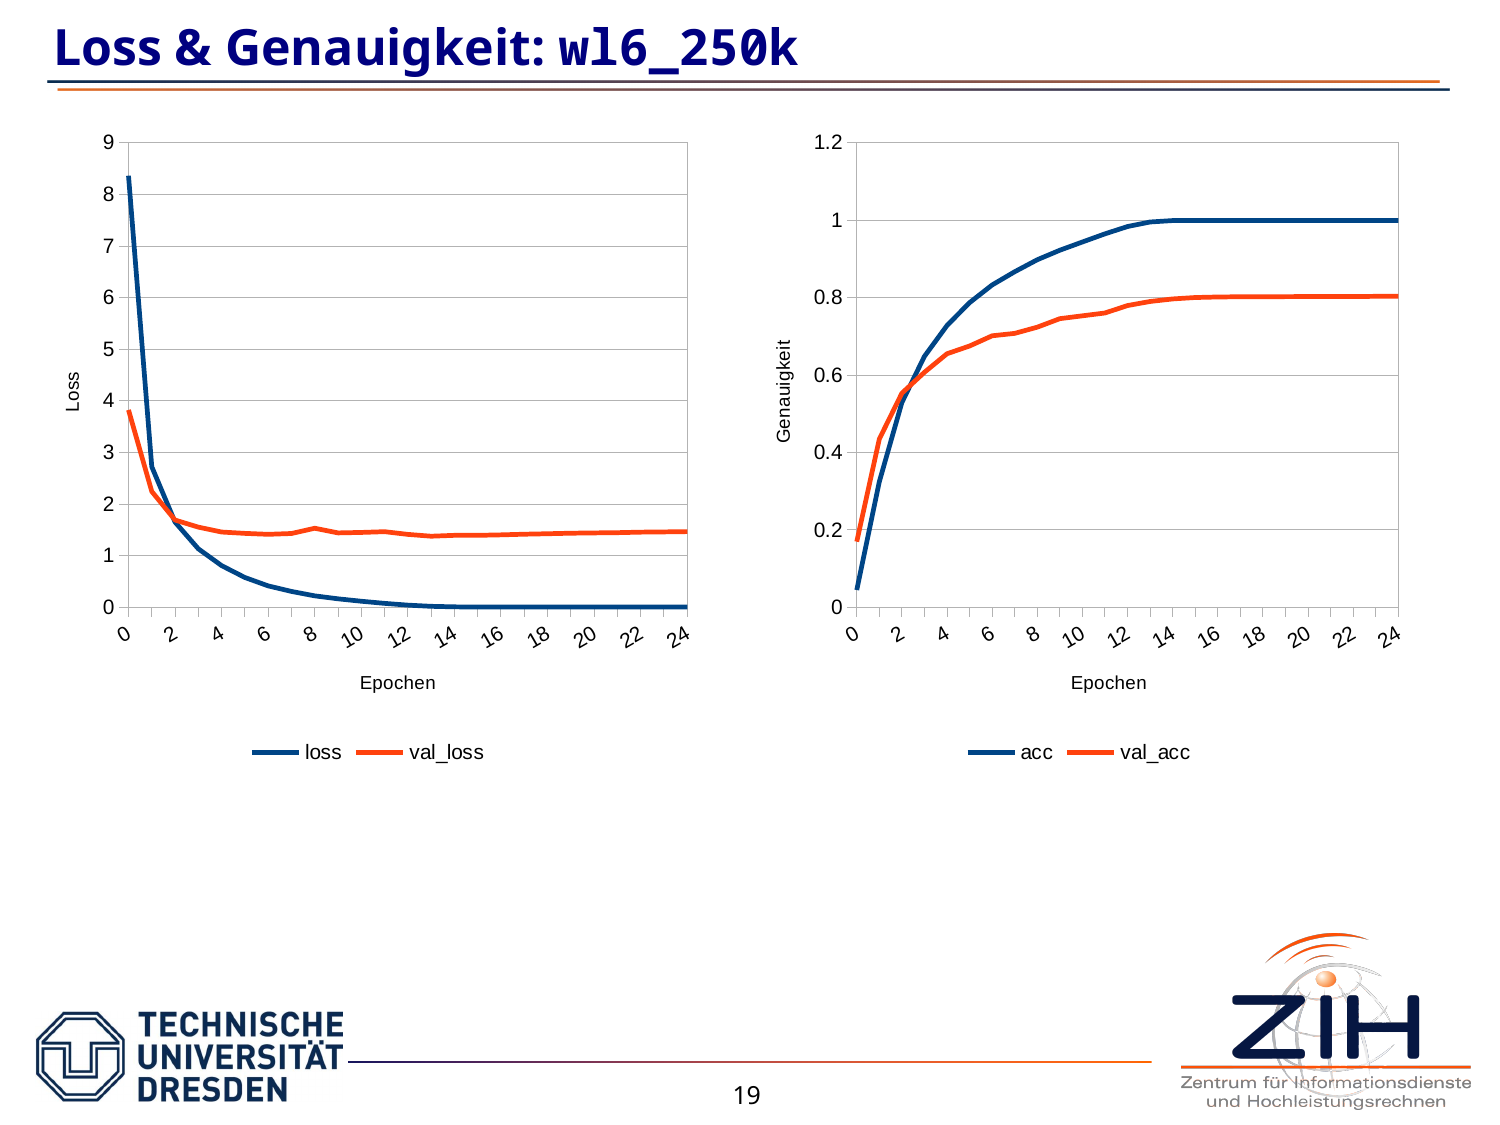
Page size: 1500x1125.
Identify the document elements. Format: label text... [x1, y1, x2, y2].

picture [1181, 933, 1471, 1110]
picture [35, 1011, 343, 1102]
title Loss & Genauigkeit: wl6_250k [53, 12, 1453, 81]
chart [29, 118, 707, 771]
picture [47, 80, 1450, 91]
chart [740, 118, 1418, 771]
